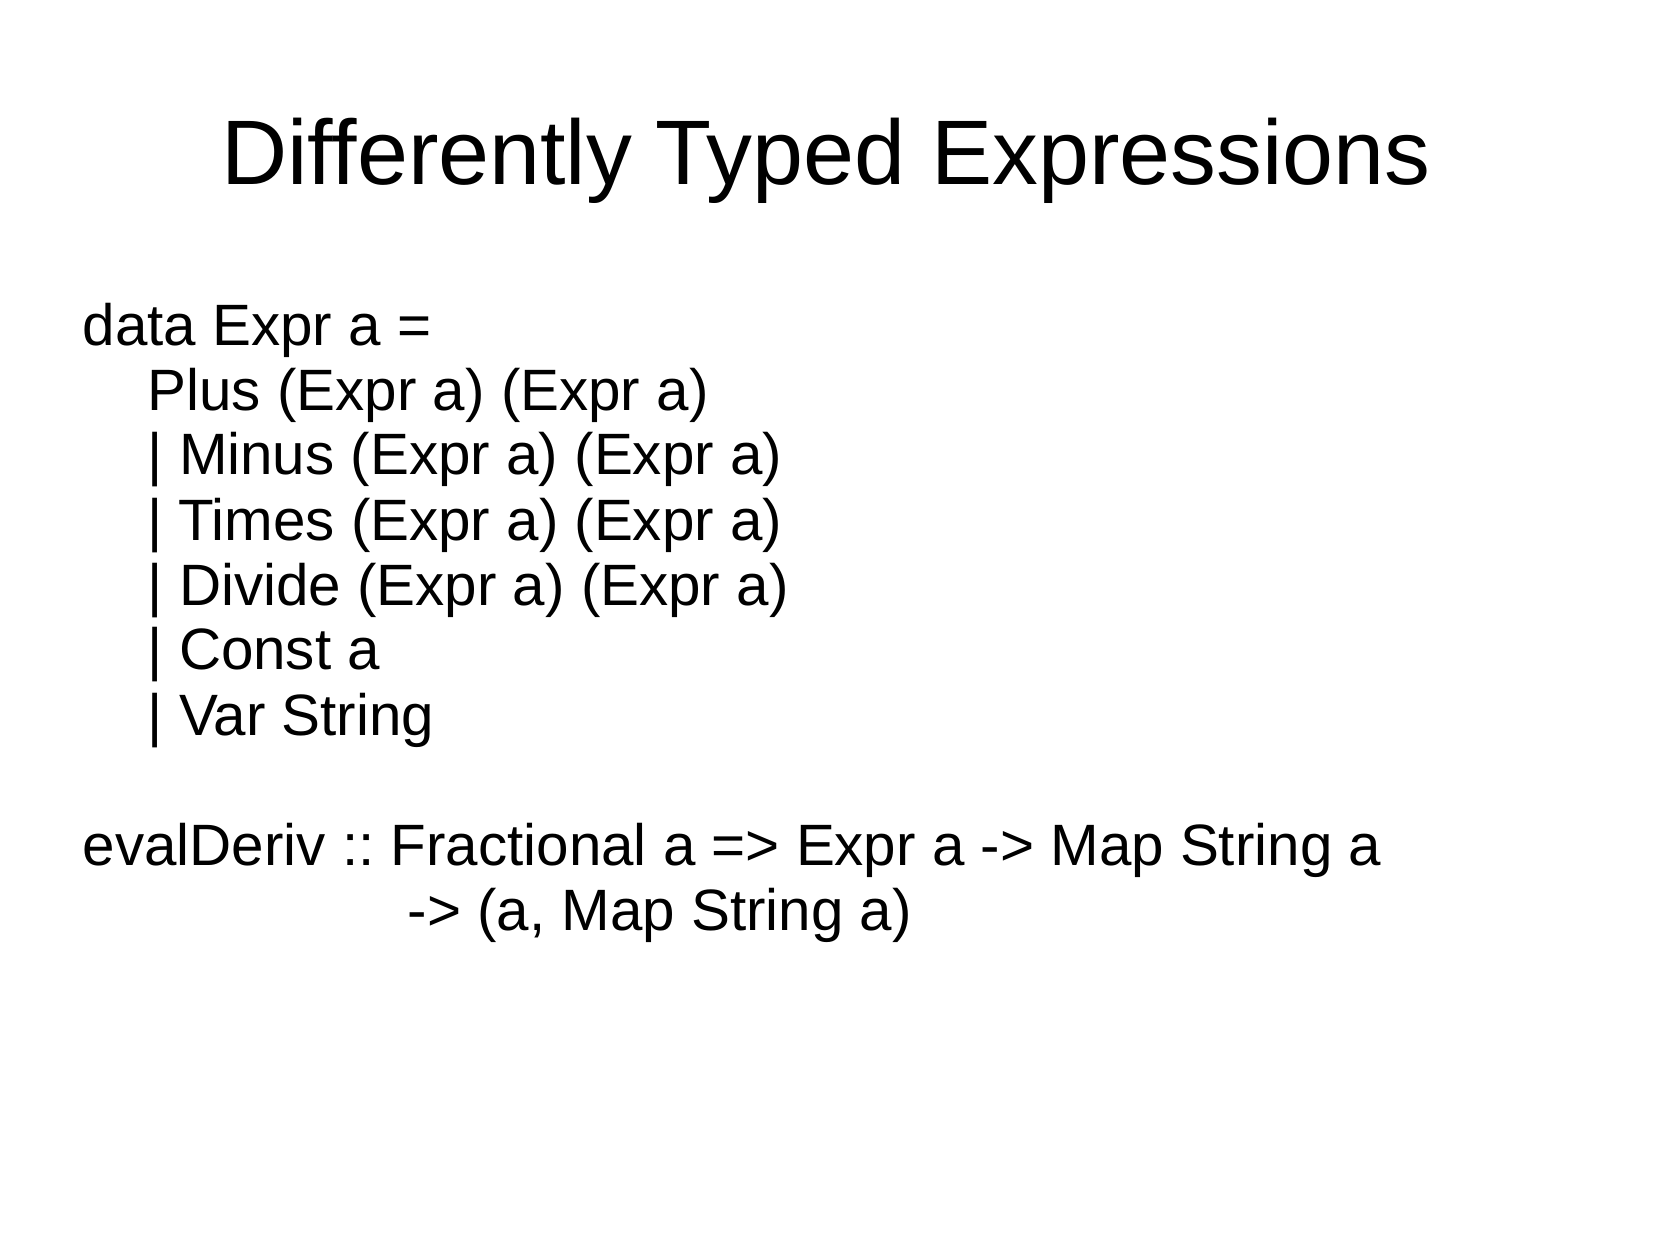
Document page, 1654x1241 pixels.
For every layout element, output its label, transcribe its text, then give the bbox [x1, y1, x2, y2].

subtitle data Expr a = Plus (Expr a) (Expr a) | Minus (Expr a) (Expr a) | Times (Expr a) (Expr a) | Divide (Expr a) (Expr a) | Const a | Var String evalDeriv :: Fractional a => Expr a -> Map String a -> (a, Map String a) [82, 290, 1571, 1010]
title Differently Typed Expressions [82, 49, 1571, 257]
